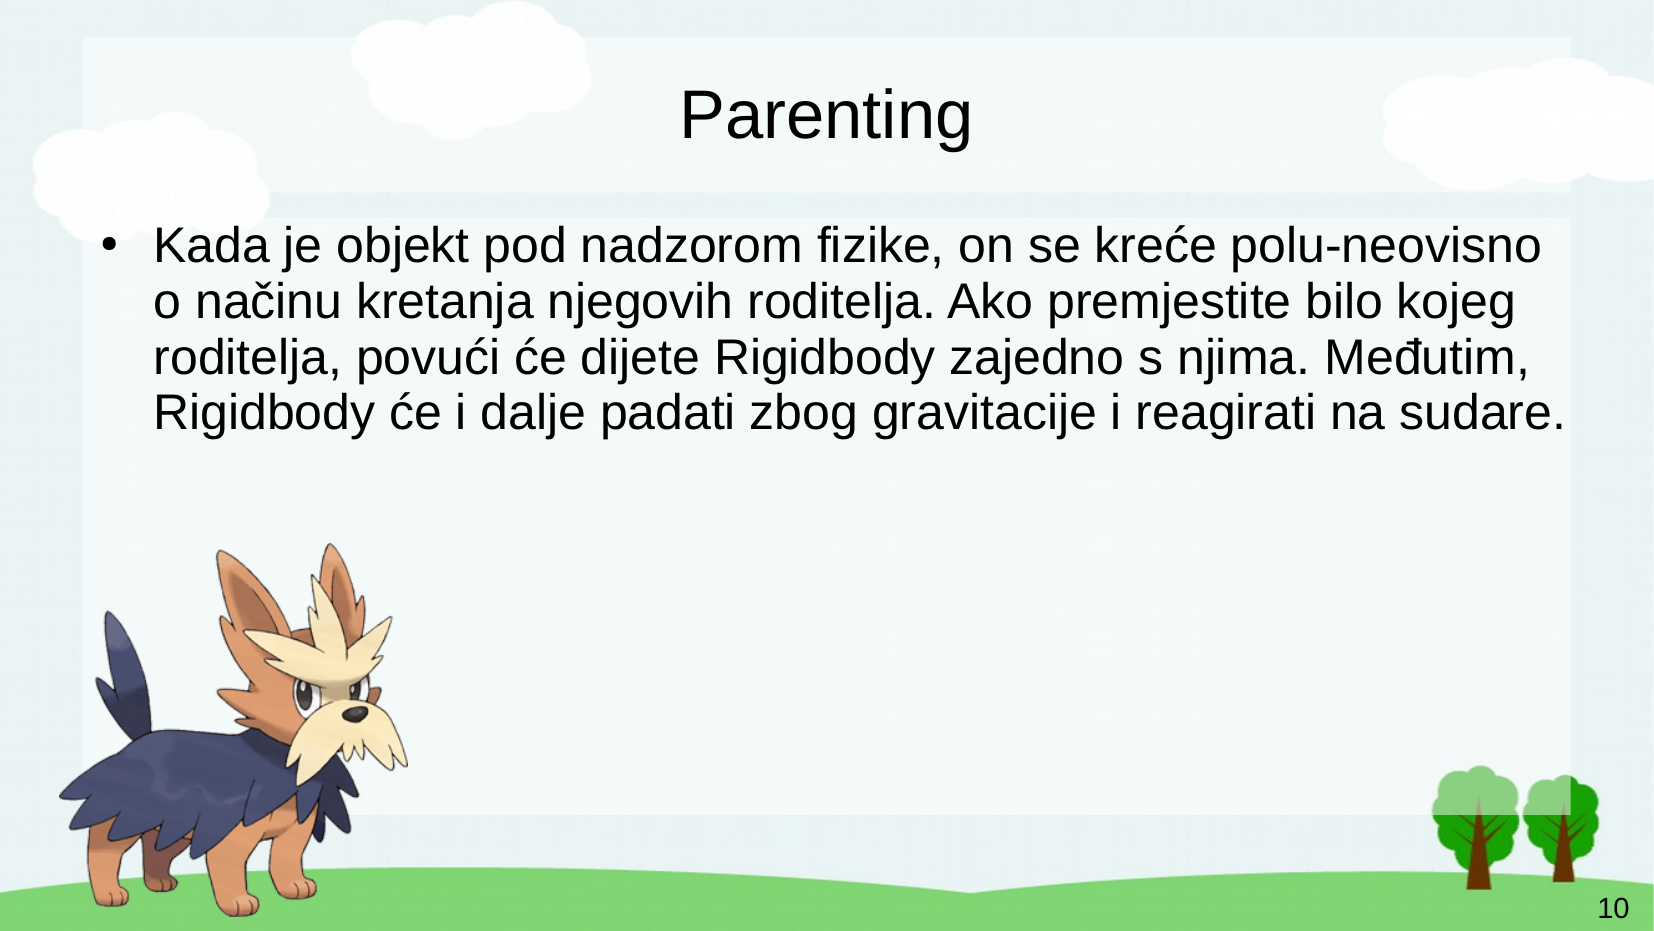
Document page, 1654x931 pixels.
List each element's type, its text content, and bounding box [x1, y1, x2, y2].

title Parenting [82, 36, 1571, 193]
picture [0, 0, 1654, 931]
list Kada je objekt pod nadzorom fizike, on se kreće polu-neovisno o načinu kretanja njegovih roditelja. Ako premjestite bilo kojeg roditelja, povući će dijete Rigidbody zajedno s njima. Međutim, Rigidbody će i dalje padati zbog gravitacije i reagirati na sudare. [82, 217, 1571, 815]
